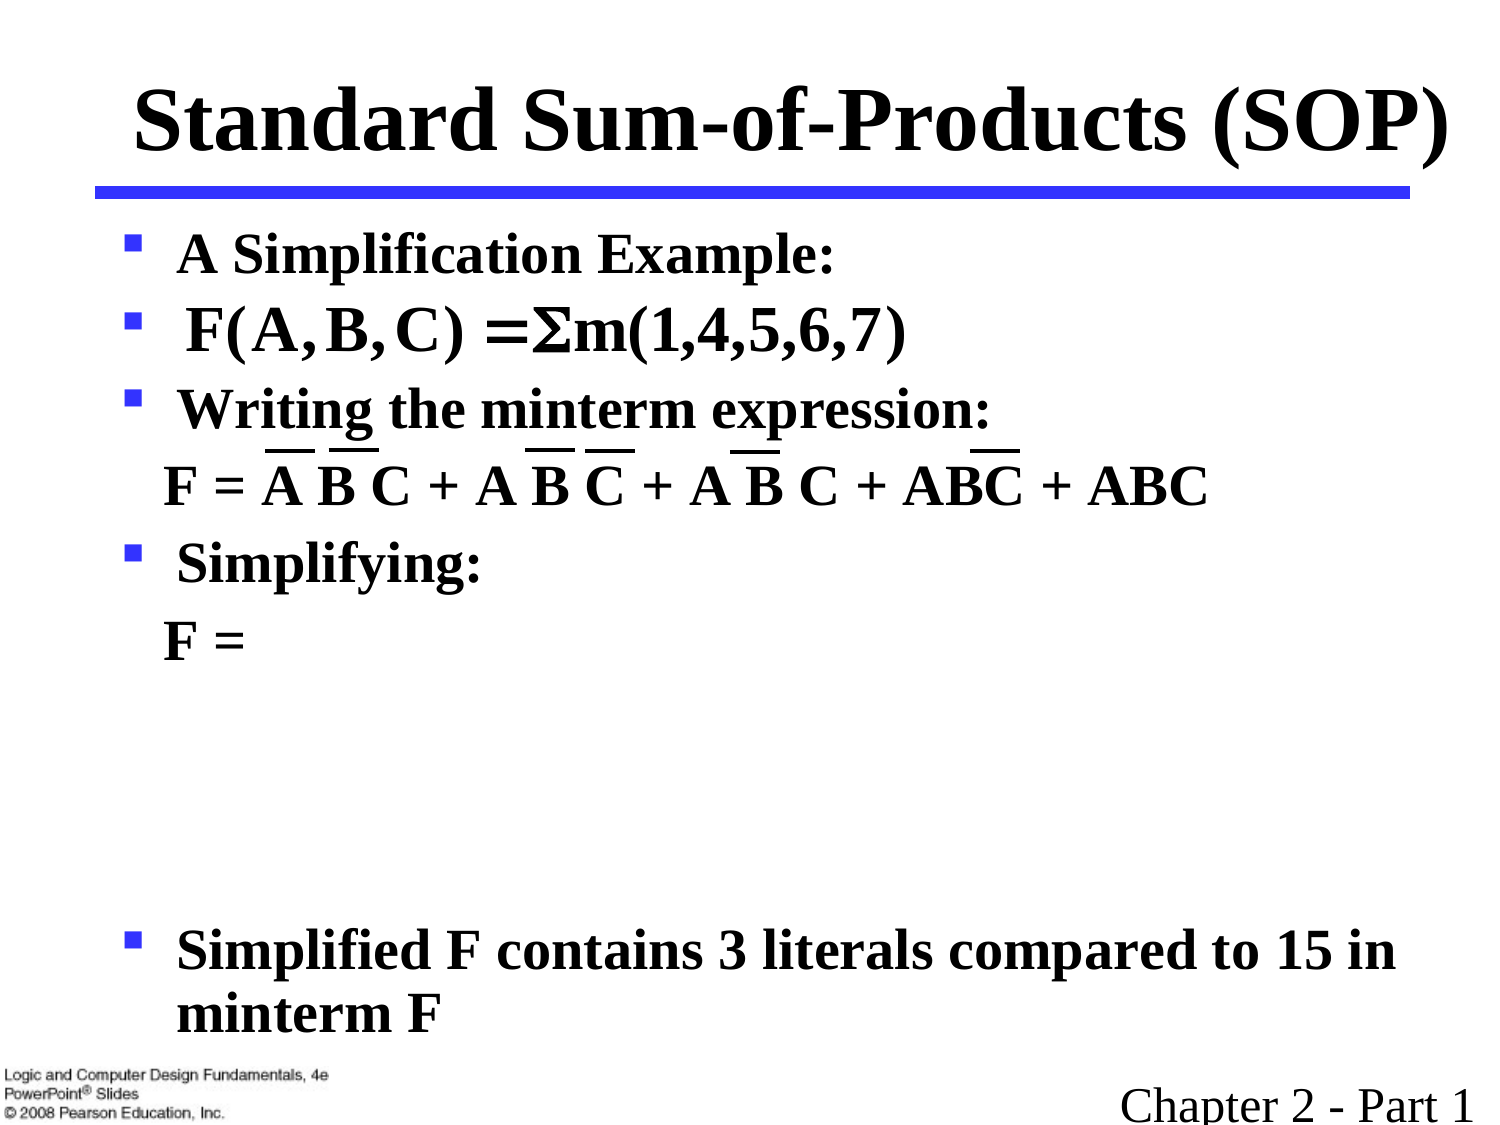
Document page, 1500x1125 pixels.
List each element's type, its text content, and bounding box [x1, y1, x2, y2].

picture [4, 1066, 105, 1123]
list A Simplification Example: Writing the minterm expression: F = A B C + A B C + A B C + ABC + ABC Simplifying: F = Simplified F contains 3 literals compared to 15 in minterm F [105, 215, 1488, 1125]
title Standard Sum-of-Products (SOP) [117, 29, 1500, 198]
chart [182, 302, 910, 371]
